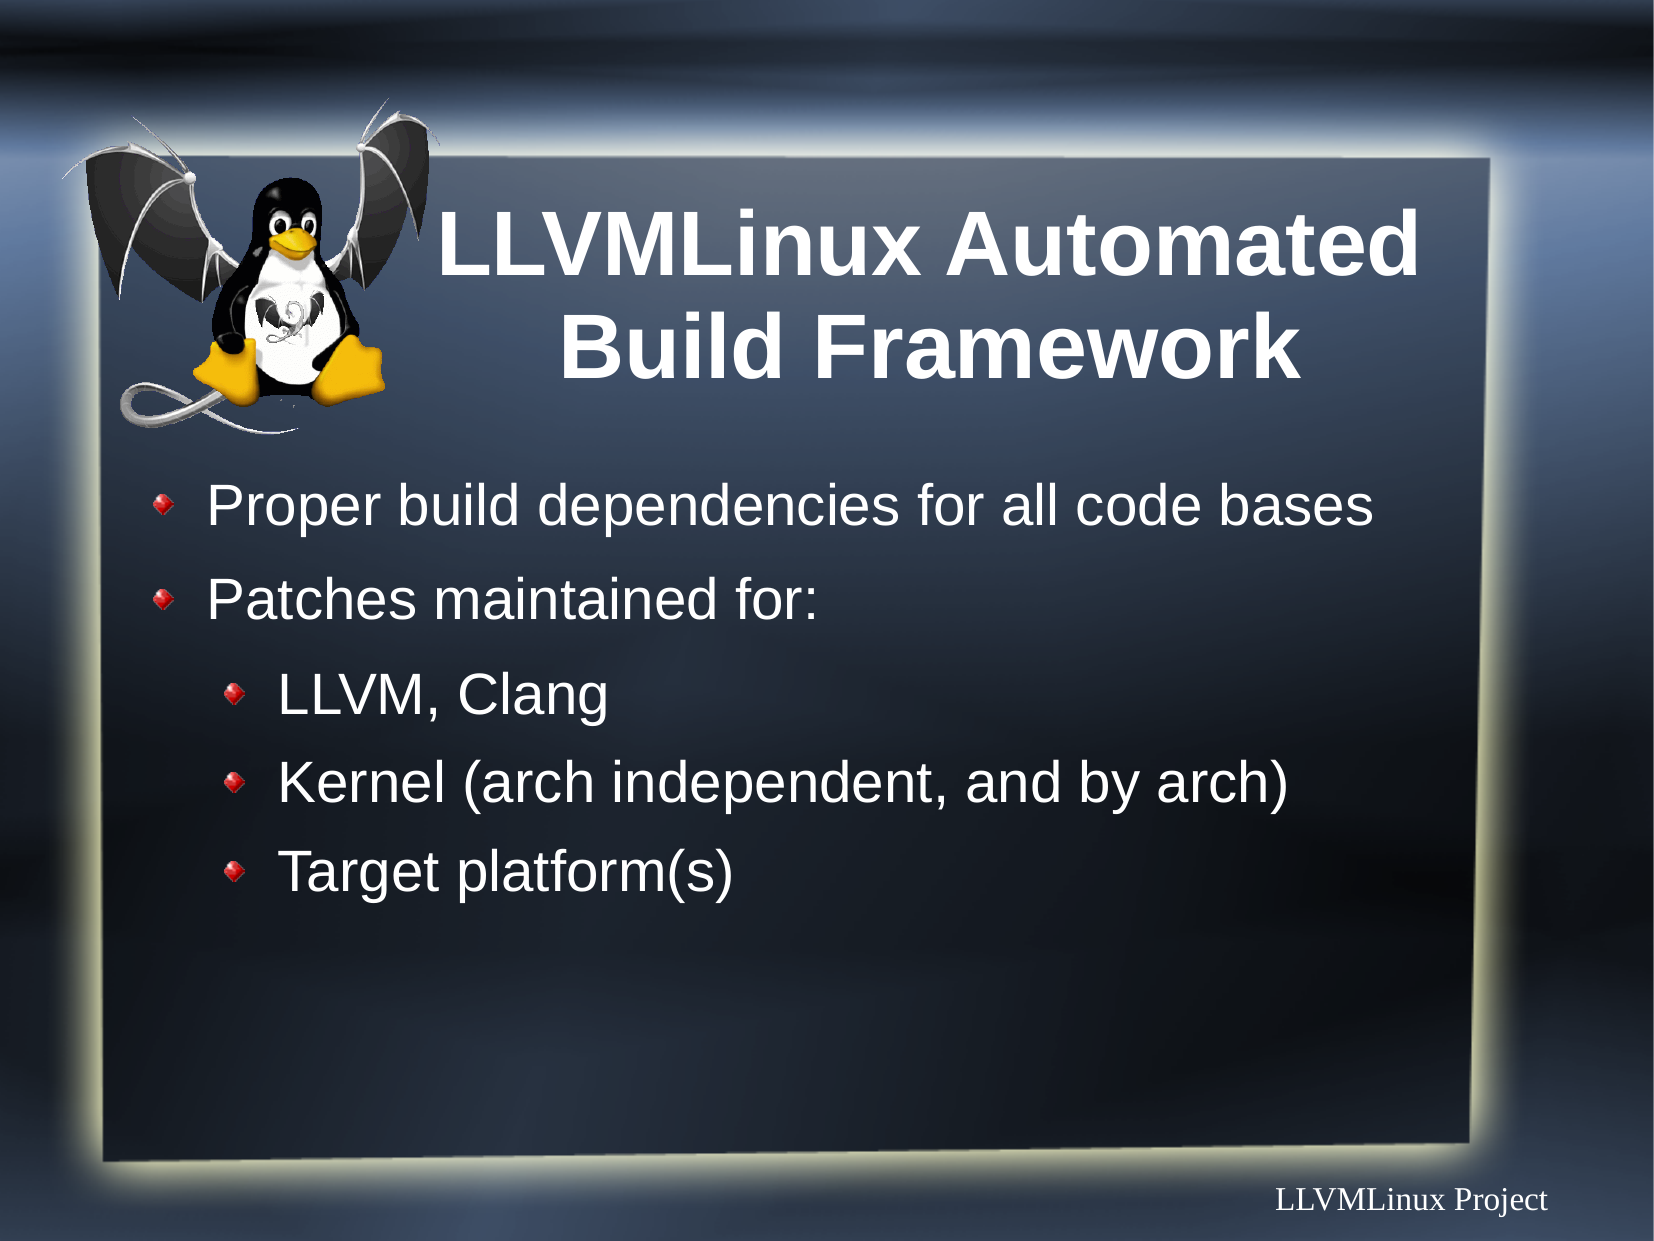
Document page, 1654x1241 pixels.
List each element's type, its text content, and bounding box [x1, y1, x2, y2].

list Proper build dependencies for all code bases Patches maintained for: LLVM, Clang Kernel (arch independent, and by arch) Target platform(s) [135, 472, 1447, 1163]
title LLVMLinux Automated Build Framework [443, 177, 1477, 414]
picture [0, 0, 1654, 1241]
